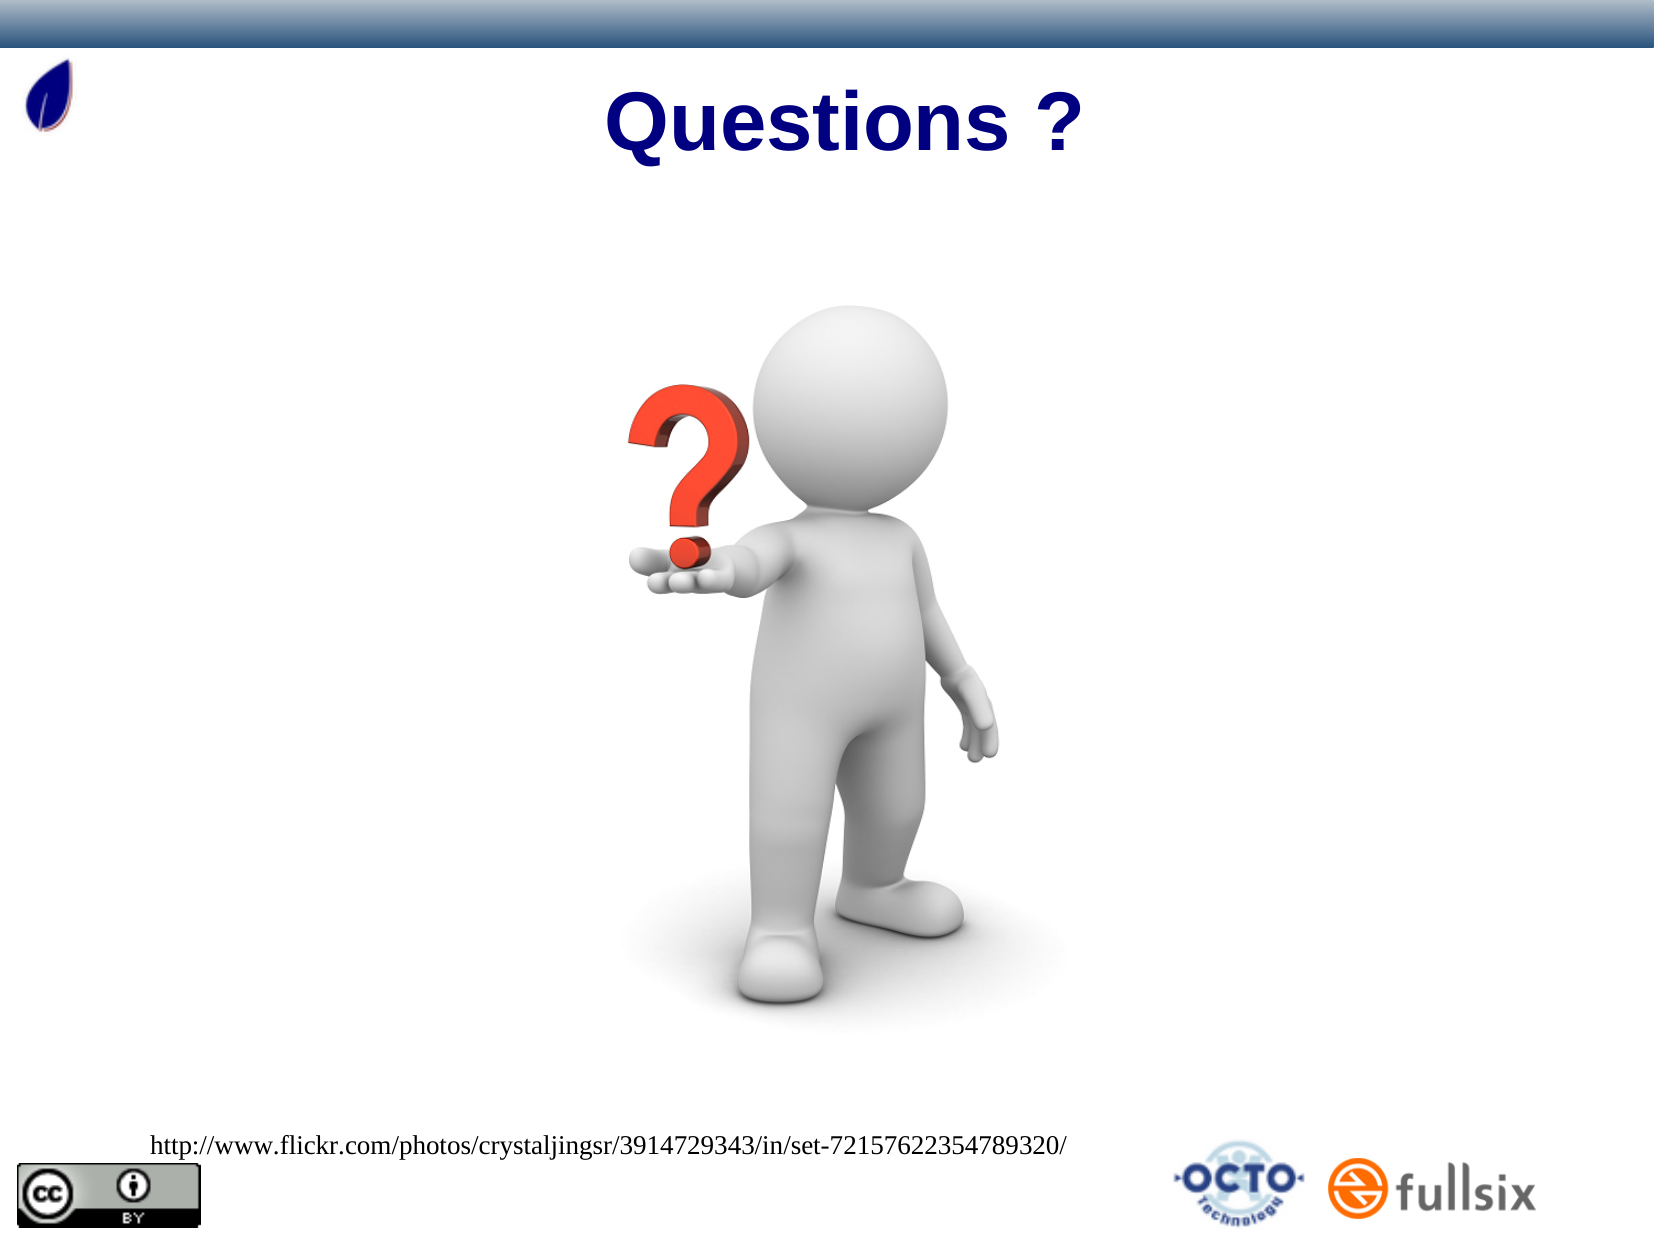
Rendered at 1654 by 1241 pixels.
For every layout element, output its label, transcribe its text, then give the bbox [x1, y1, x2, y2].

picture [17, 1163, 201, 1228]
title Questions ? [156, 55, 1534, 188]
picture [1328, 1158, 1536, 1219]
text_box http://www.flickr.com/photos/crystaljingsr/3914729343/in/set-72157622354789320/ [150, 1130, 1088, 1169]
picture [487, 245, 1148, 1088]
picture [14, 55, 89, 136]
picture [1166, 1138, 1313, 1235]
